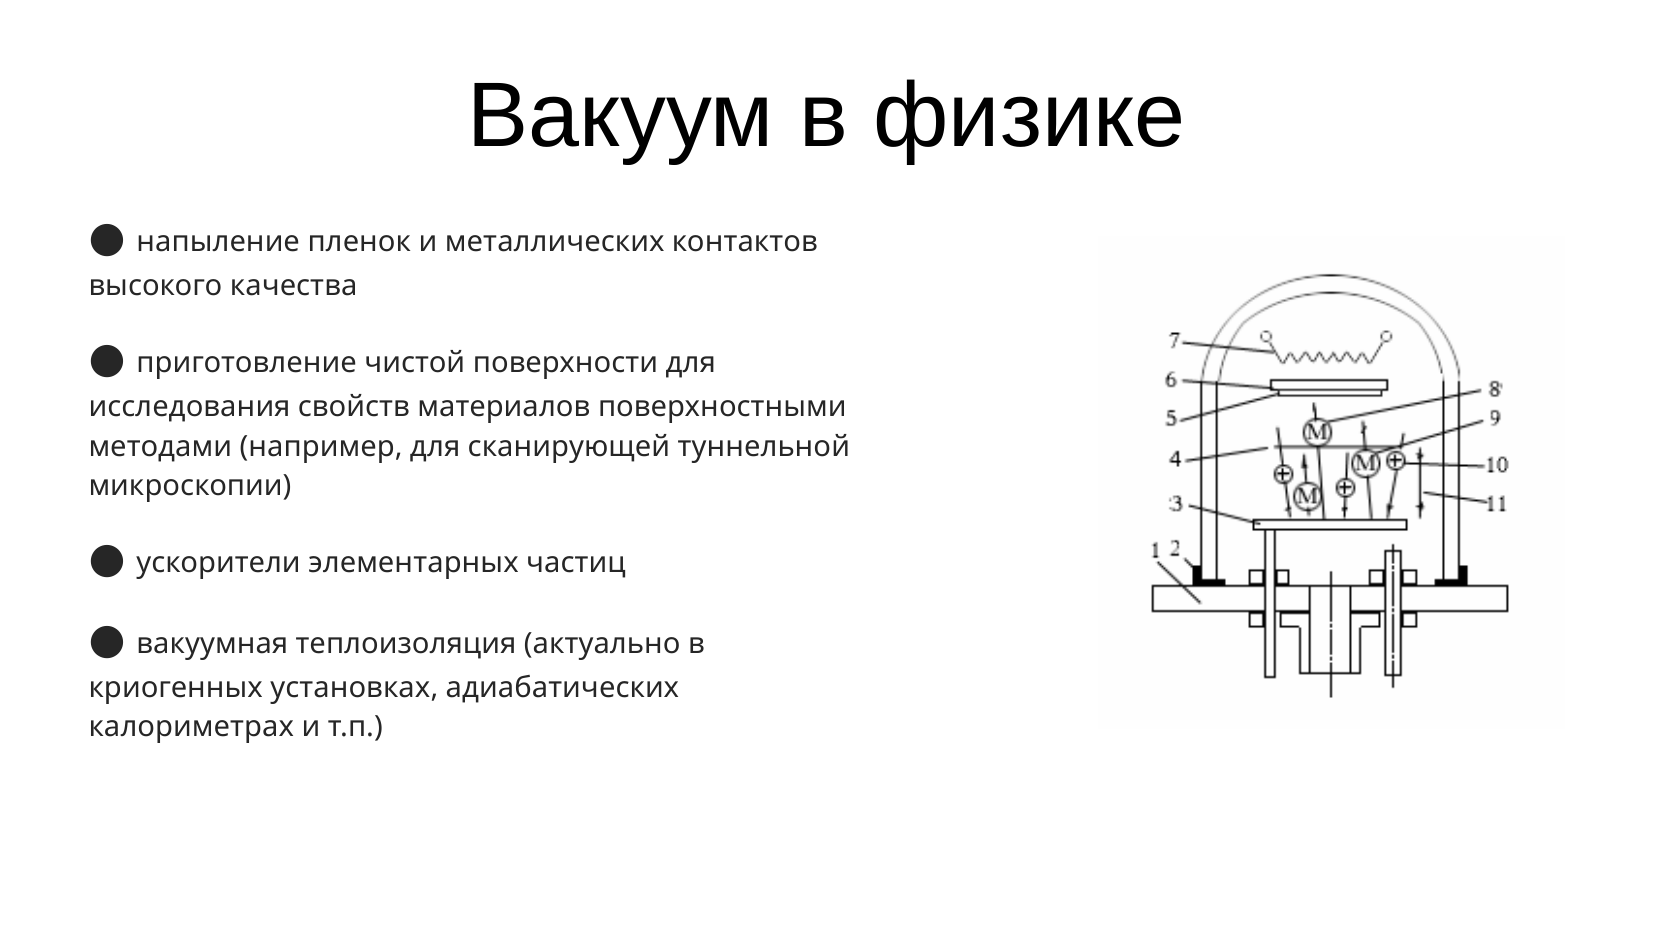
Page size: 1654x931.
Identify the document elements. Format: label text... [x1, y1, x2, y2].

title Вакуум в физике [82, 37, 1571, 193]
picture [1098, 236, 1565, 729]
list ● напыление пленок и металлических контактов высокого качества ● приготовление чистой поверхности для исследования свойств материалов поверхностными методами (например, для сканирующей туннельной микроскопии) ● ускорители элементарных частиц ● вакуумная теплоизоляция (актуально в криогенных установках, адиабатических калориметрах и т.п.) [88, 206, 886, 747]
